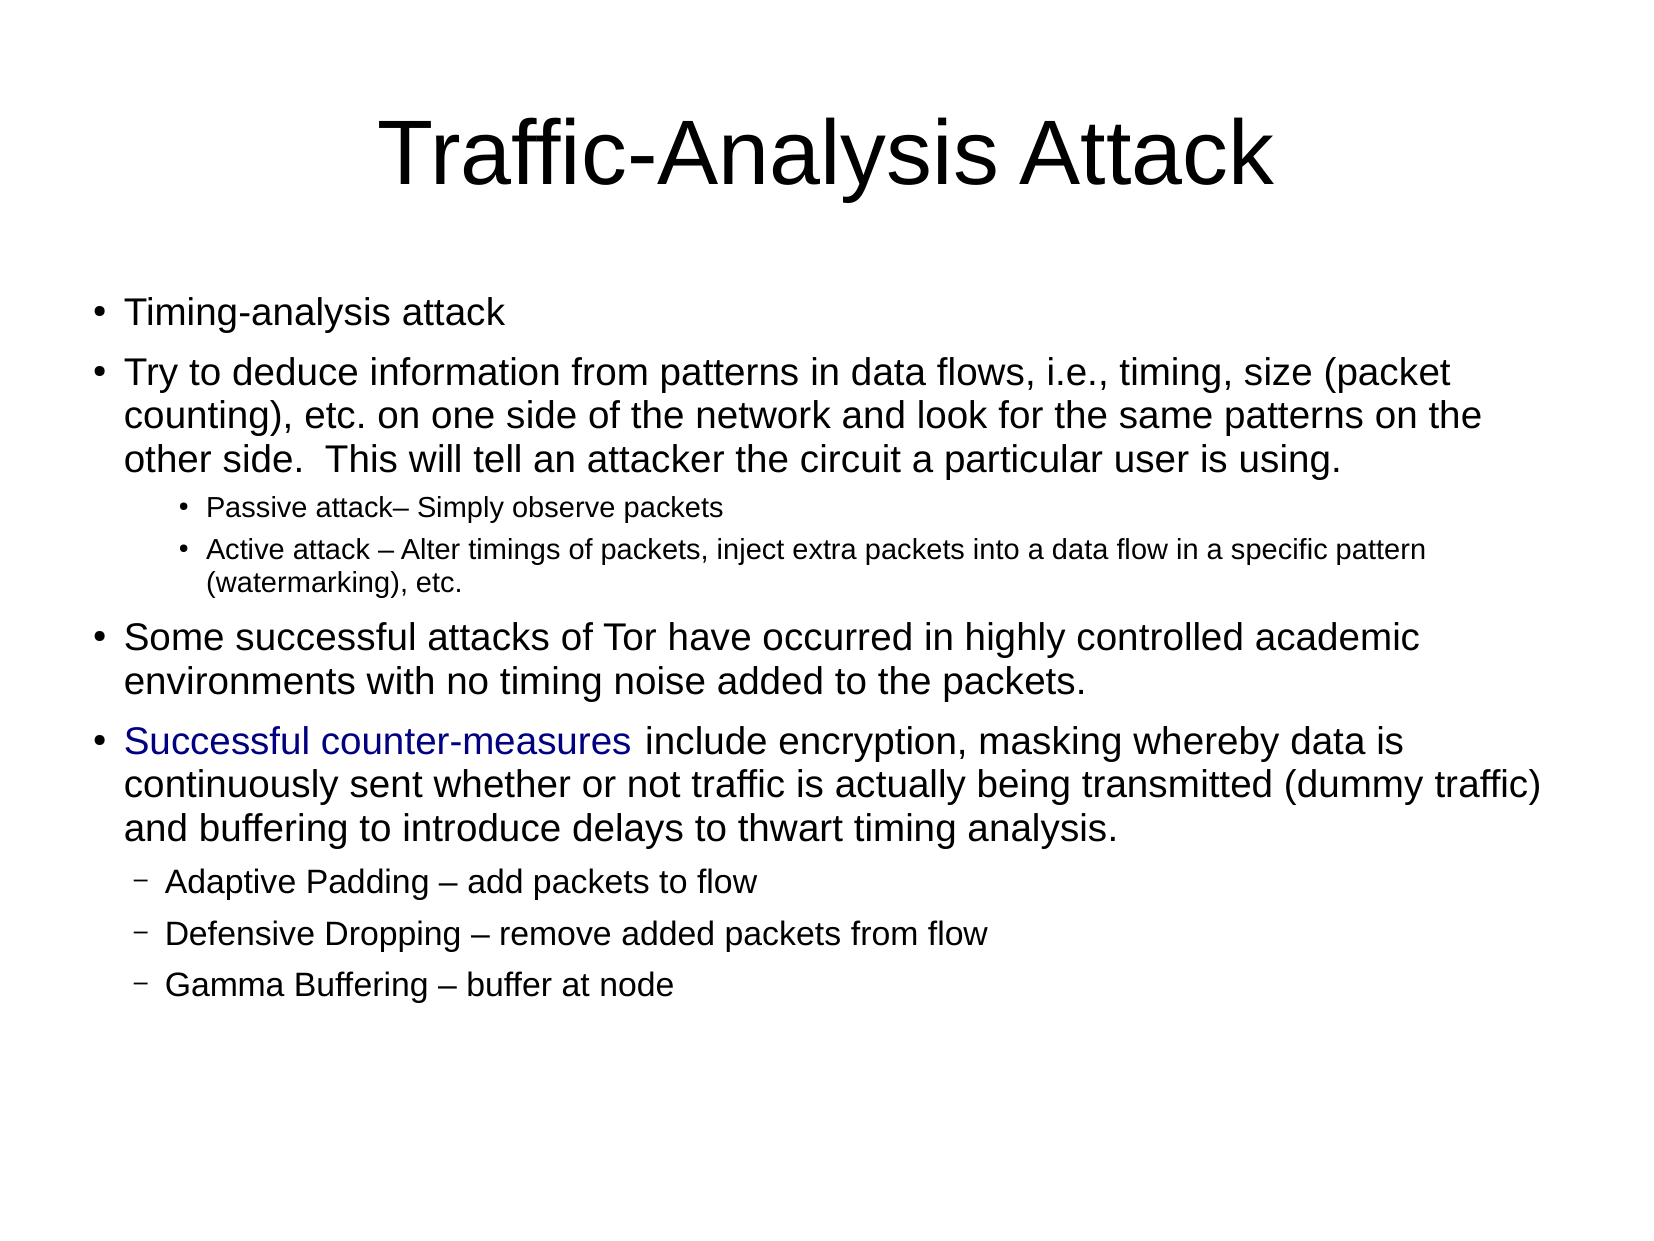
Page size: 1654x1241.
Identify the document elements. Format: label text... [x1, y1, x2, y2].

list Timing-analysis attack Try to deduce information from patterns in data flows, i.e., timing, size (packet counting), etc. on one side of the network and look for the same patterns on the other side. This will tell an attacker the circuit a particular user is using. Passive attack– Simply observe packets Active attack – Alter timings of packets, inject extra packets into a data flow in a specific pattern (watermarking), etc. Some successful attacks of Tor have occurred in highly controlled academic environments with no timing noise added to the packets. Successful counter-measures include encryption, masking whereby data is continuously sent whether or not traffic is actually being transmitted (dummy traffic) and buffering to introduce delays to thwart timing analysis. Adaptive Padding – add packets to flow Defensive Dropping – remove added packets from flow Gamma Buffering – buffer at node [82, 290, 1571, 1010]
title Traffic-Analysis Attack [82, 49, 1571, 257]
